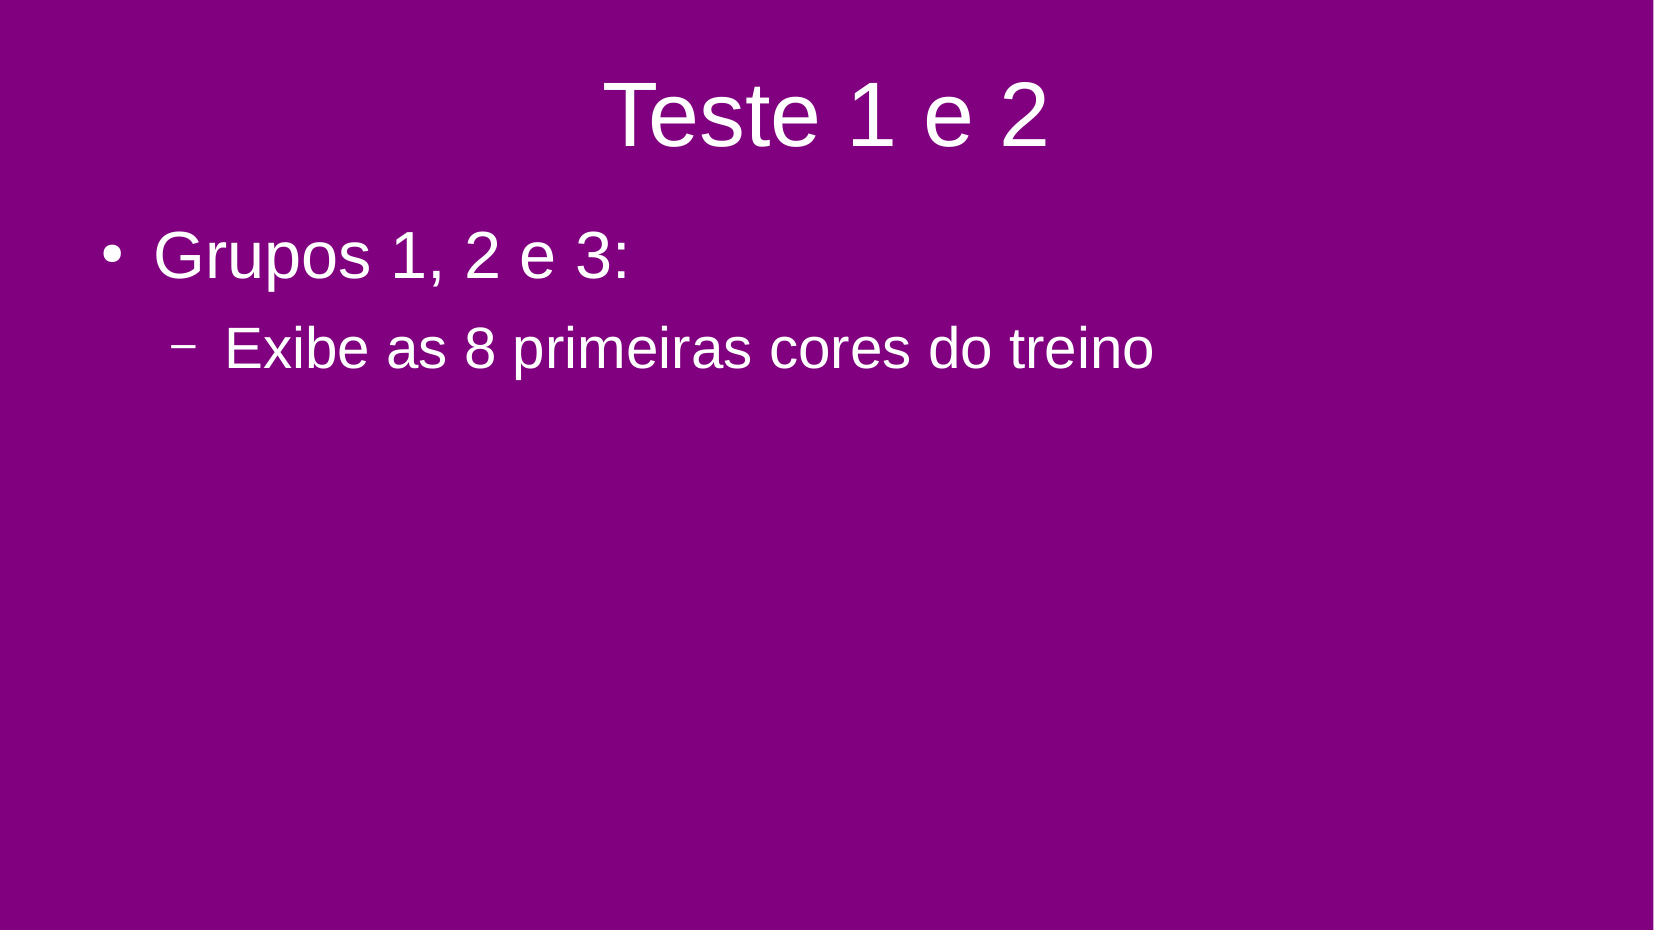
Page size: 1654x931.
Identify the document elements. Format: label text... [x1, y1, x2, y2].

list Grupos 1, 2 e 3: Exibe as 8 primeiras cores do treino [82, 217, 1571, 758]
title Teste 1 e 2 [82, 37, 1571, 193]
